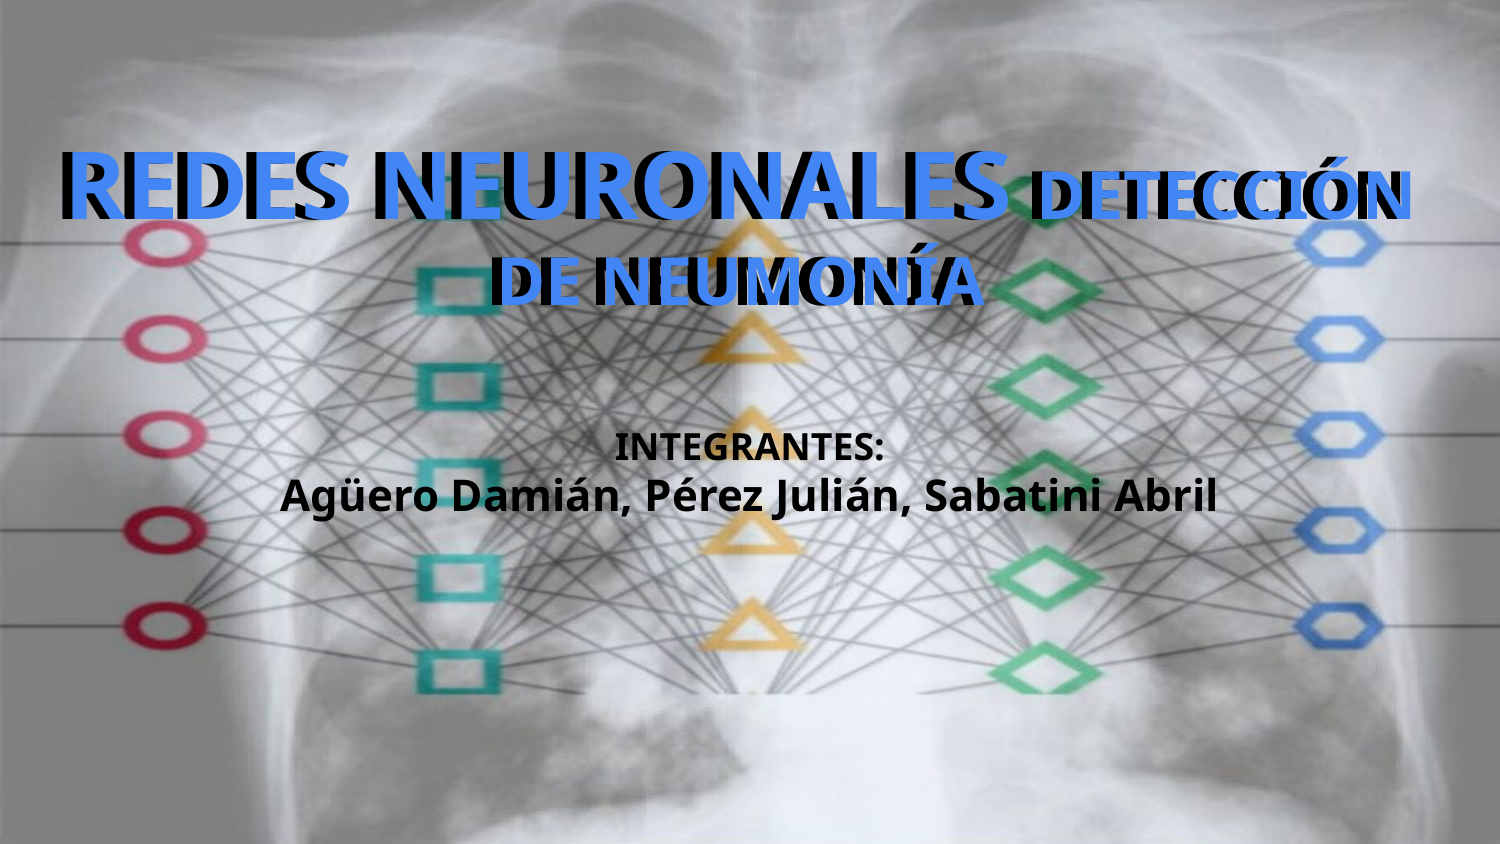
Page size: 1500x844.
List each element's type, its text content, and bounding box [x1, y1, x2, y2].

title REDES NEURONALES DETECCIÓN DE NEUMONÍA [42, 90, 1440, 334]
title INTEGRANTES: Agüero Damián, Pérez Julián, Sabatini Abril [51, 436, 1449, 536]
title REDES NEURONALES DETECCIÓN DE NEUMONÍA [32, 90, 42, 334]
picture [0, 0, 1500, 844]
